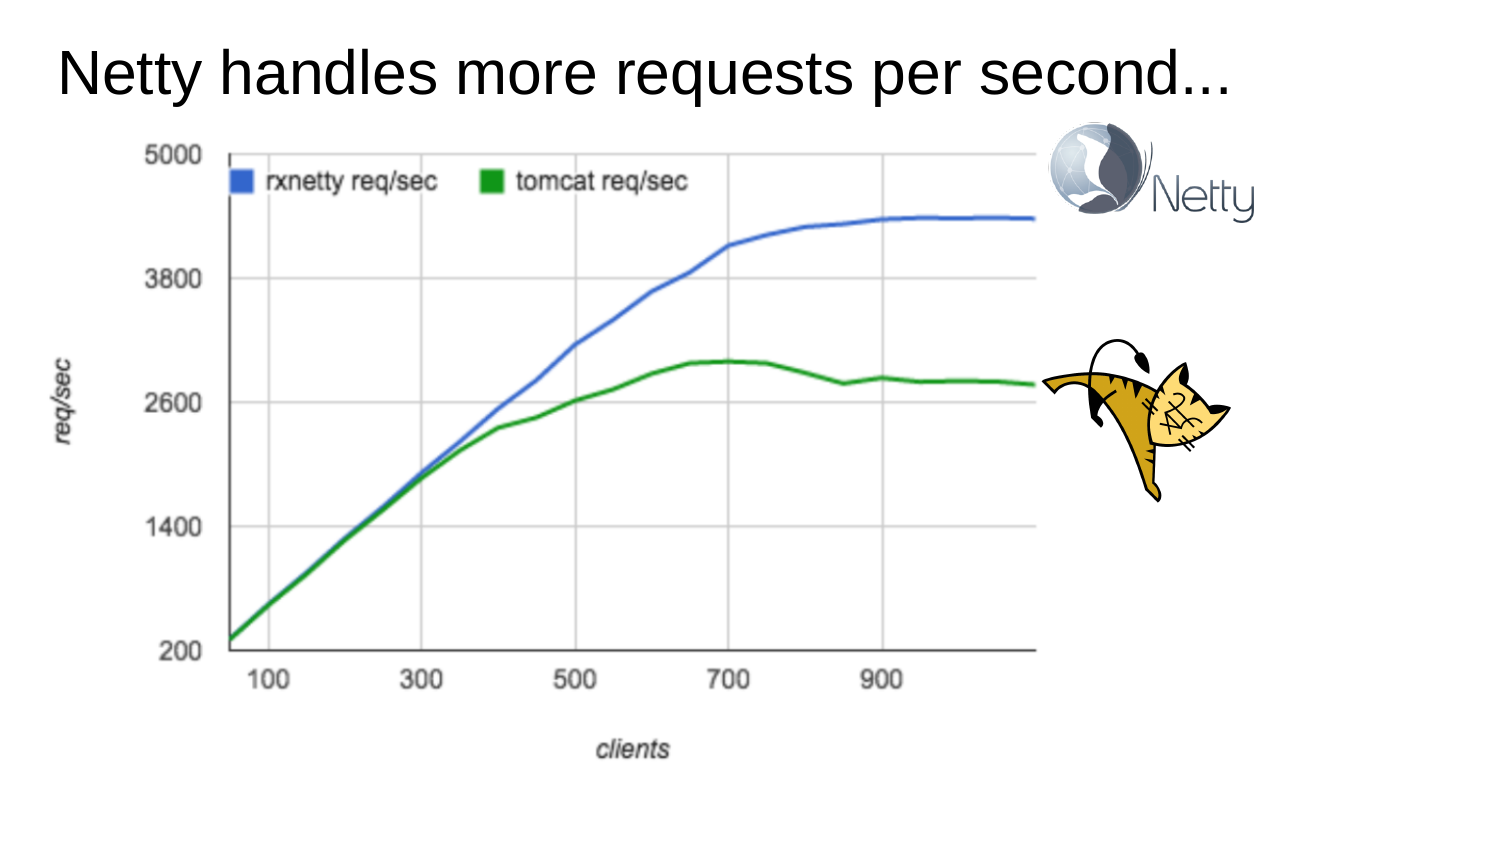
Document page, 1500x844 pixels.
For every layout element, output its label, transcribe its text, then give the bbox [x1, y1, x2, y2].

picture [31, 136, 1260, 785]
text_box Netty handles more requests per second... [42, 16, 1421, 137]
